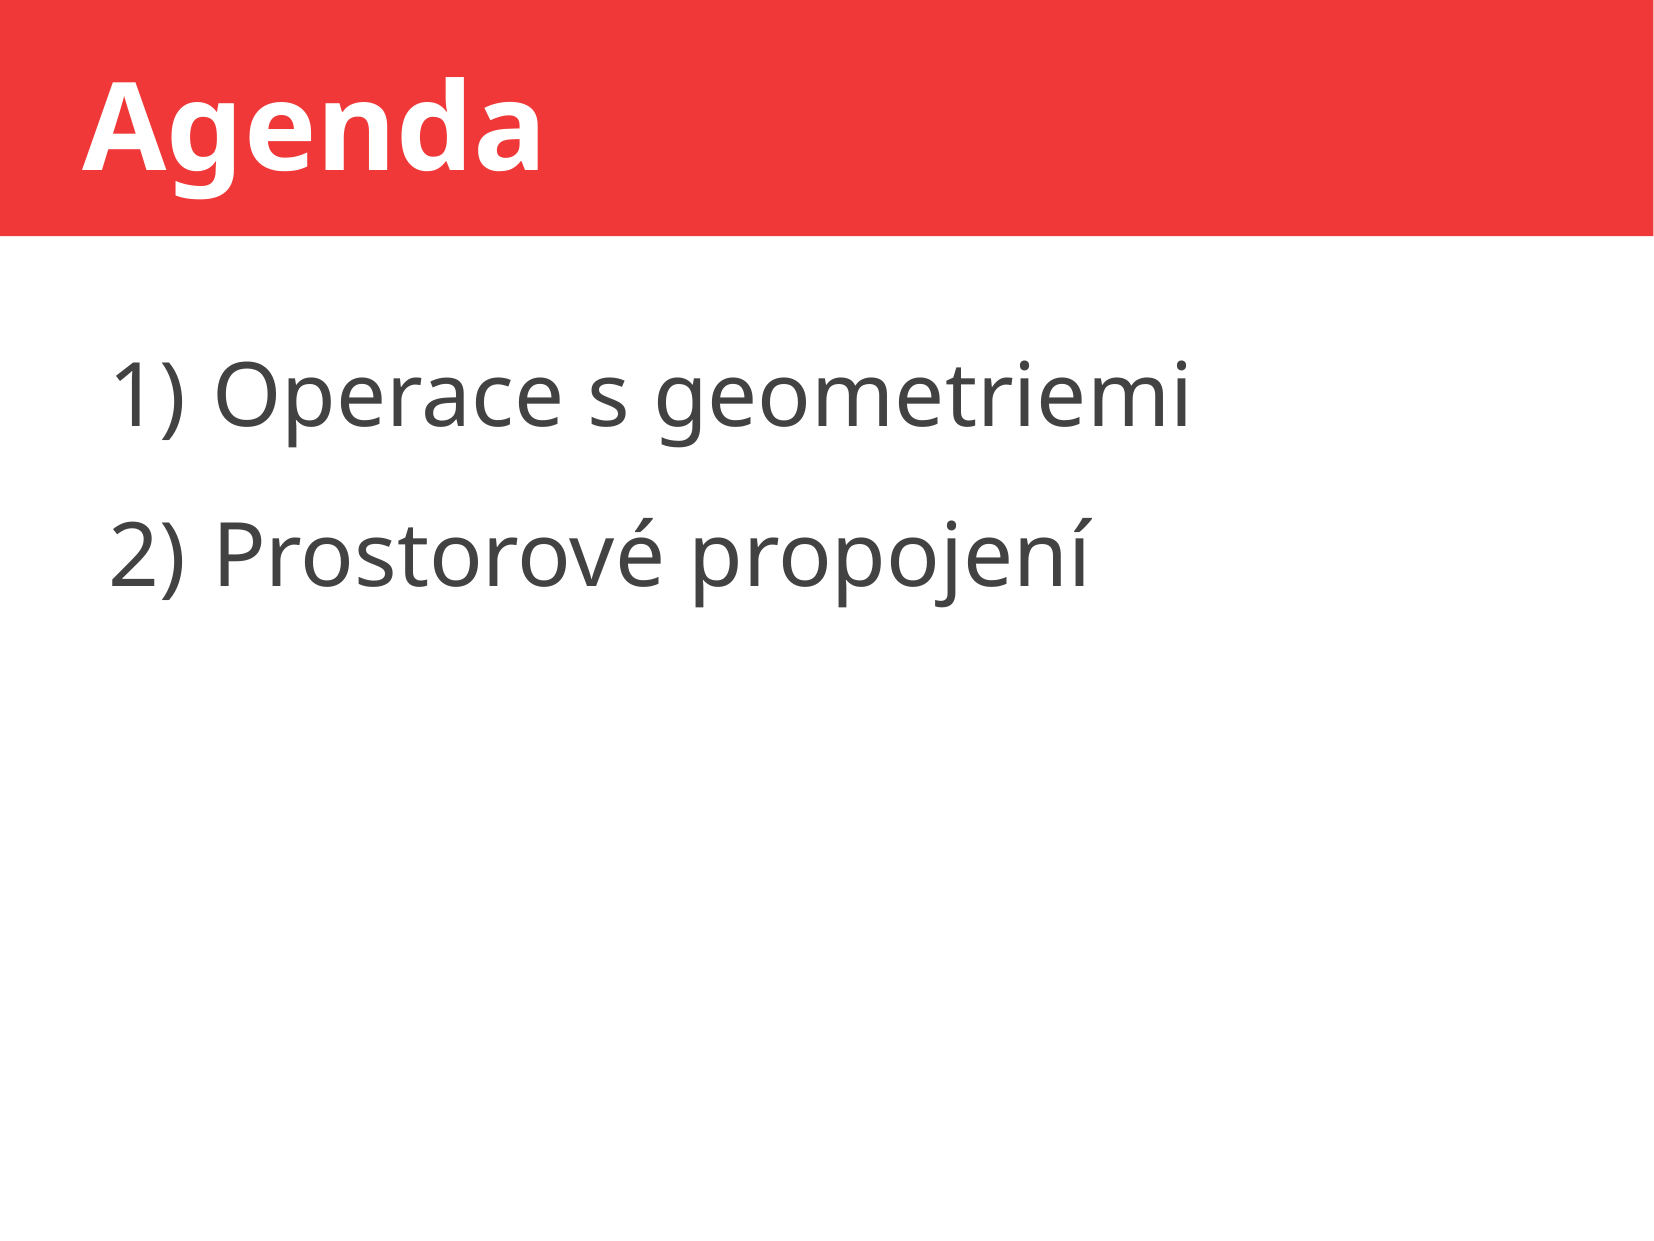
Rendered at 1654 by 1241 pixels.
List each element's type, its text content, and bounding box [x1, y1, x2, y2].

list Operace s geometriemi Prostorové propojení [79, 330, 1560, 1096]
title Agenda [82, 19, 1571, 227]
